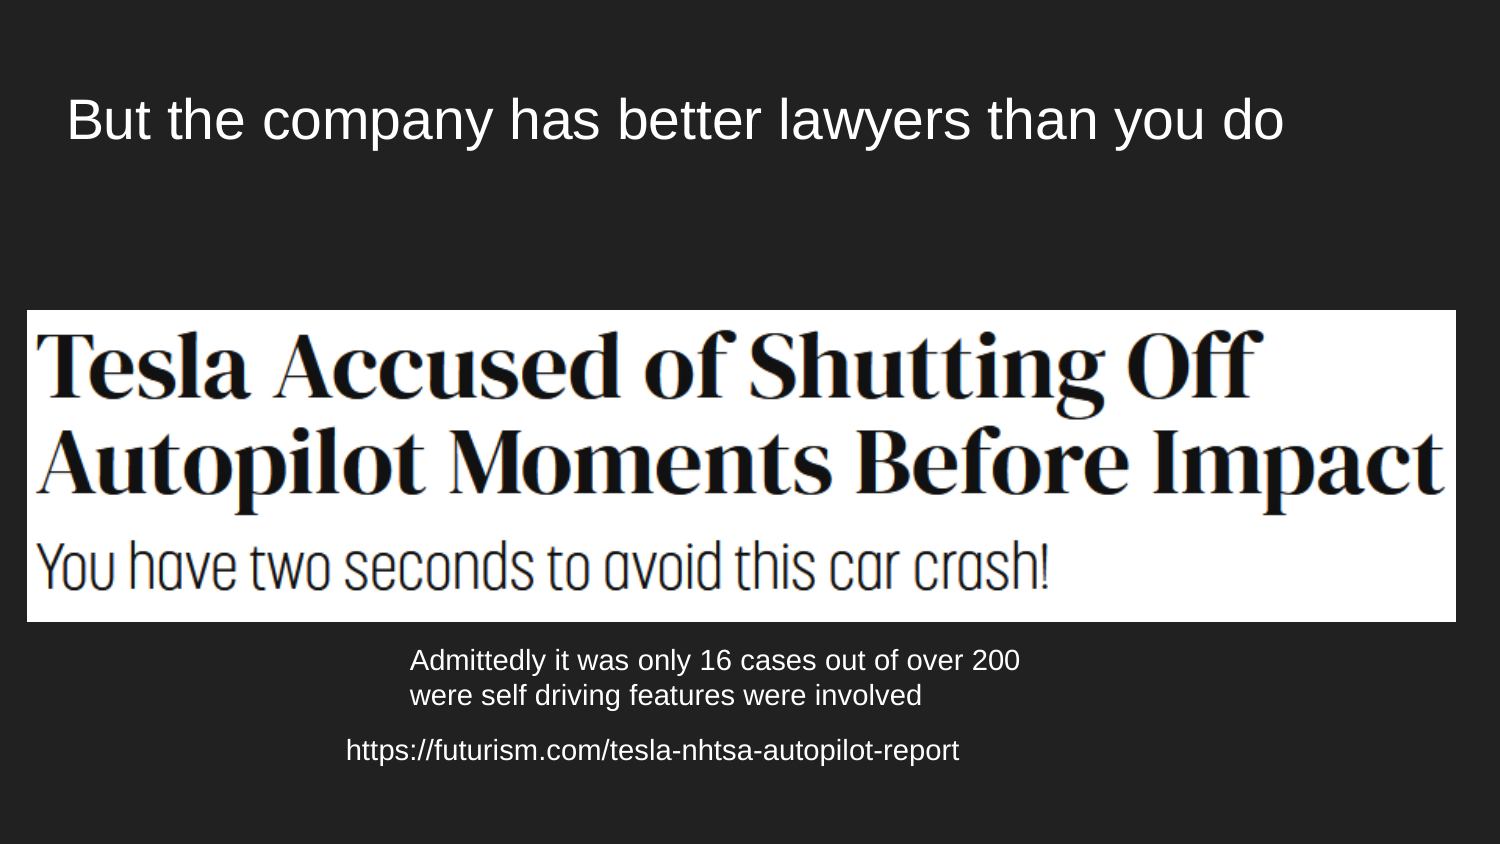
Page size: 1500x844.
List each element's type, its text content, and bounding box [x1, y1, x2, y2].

text_box Admittedly it was only 16 cases out of over 200 were self driving features were involved [394, 626, 1065, 727]
picture [27, 310, 1456, 622]
text_box https://futurism.com/tesla-nhtsa-autopilot-report [330, 716, 1059, 782]
title But the company has better lawyers than you do [51, 72, 1449, 167]
